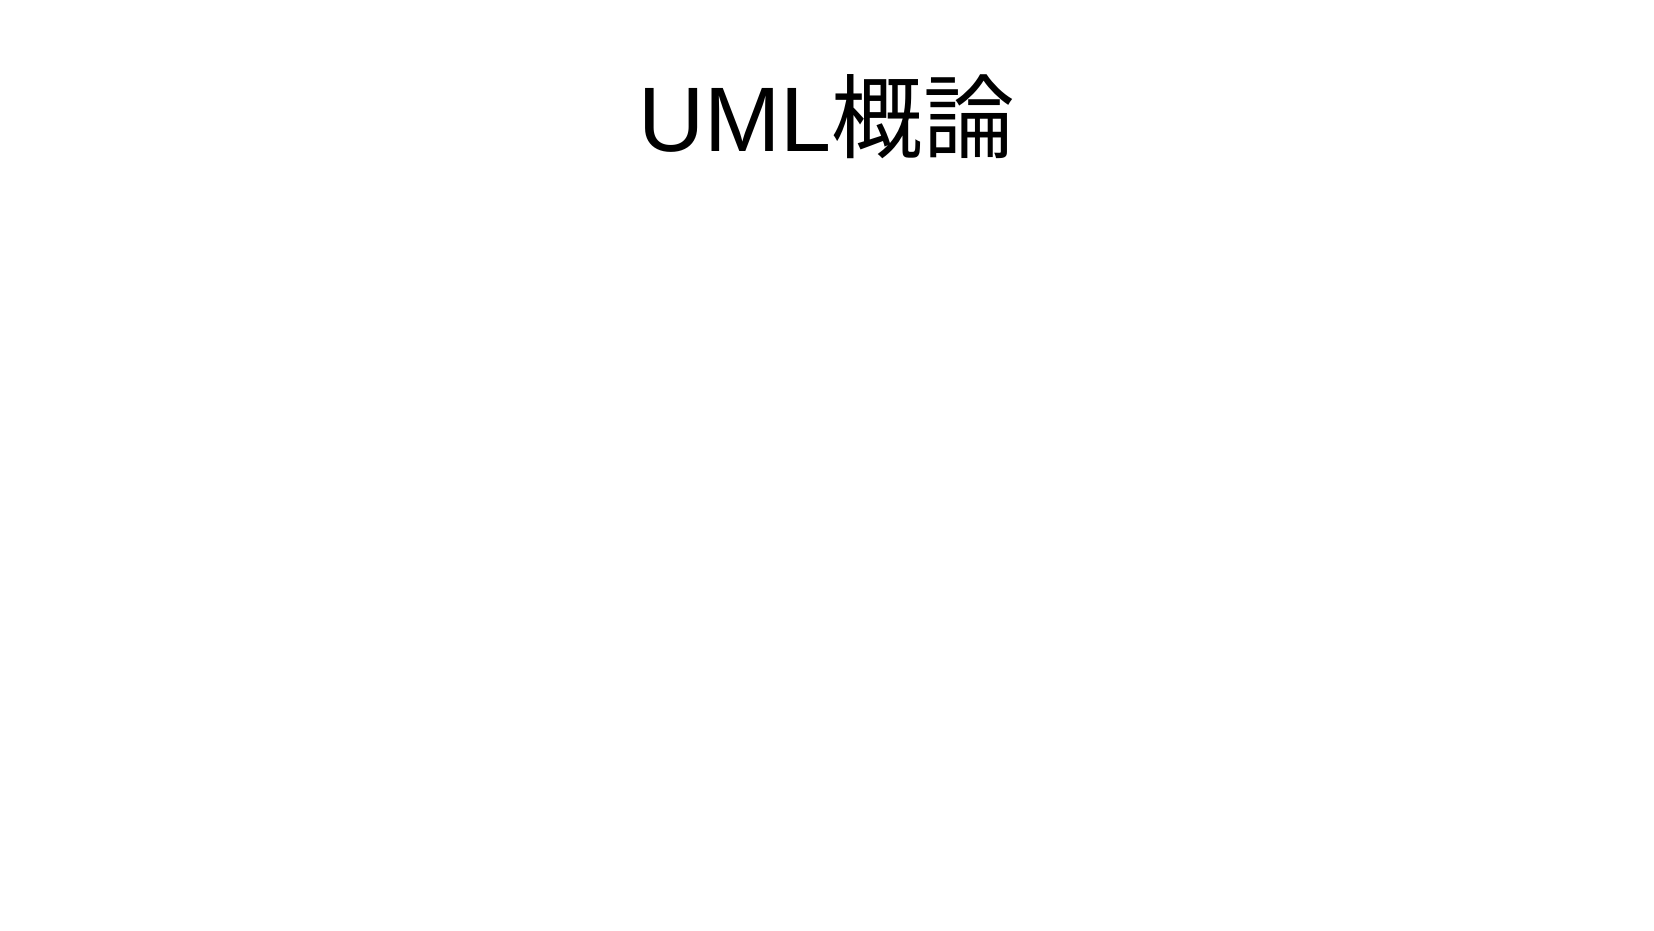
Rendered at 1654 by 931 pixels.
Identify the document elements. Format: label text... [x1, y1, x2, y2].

title UML概論 [82, 37, 1571, 193]
